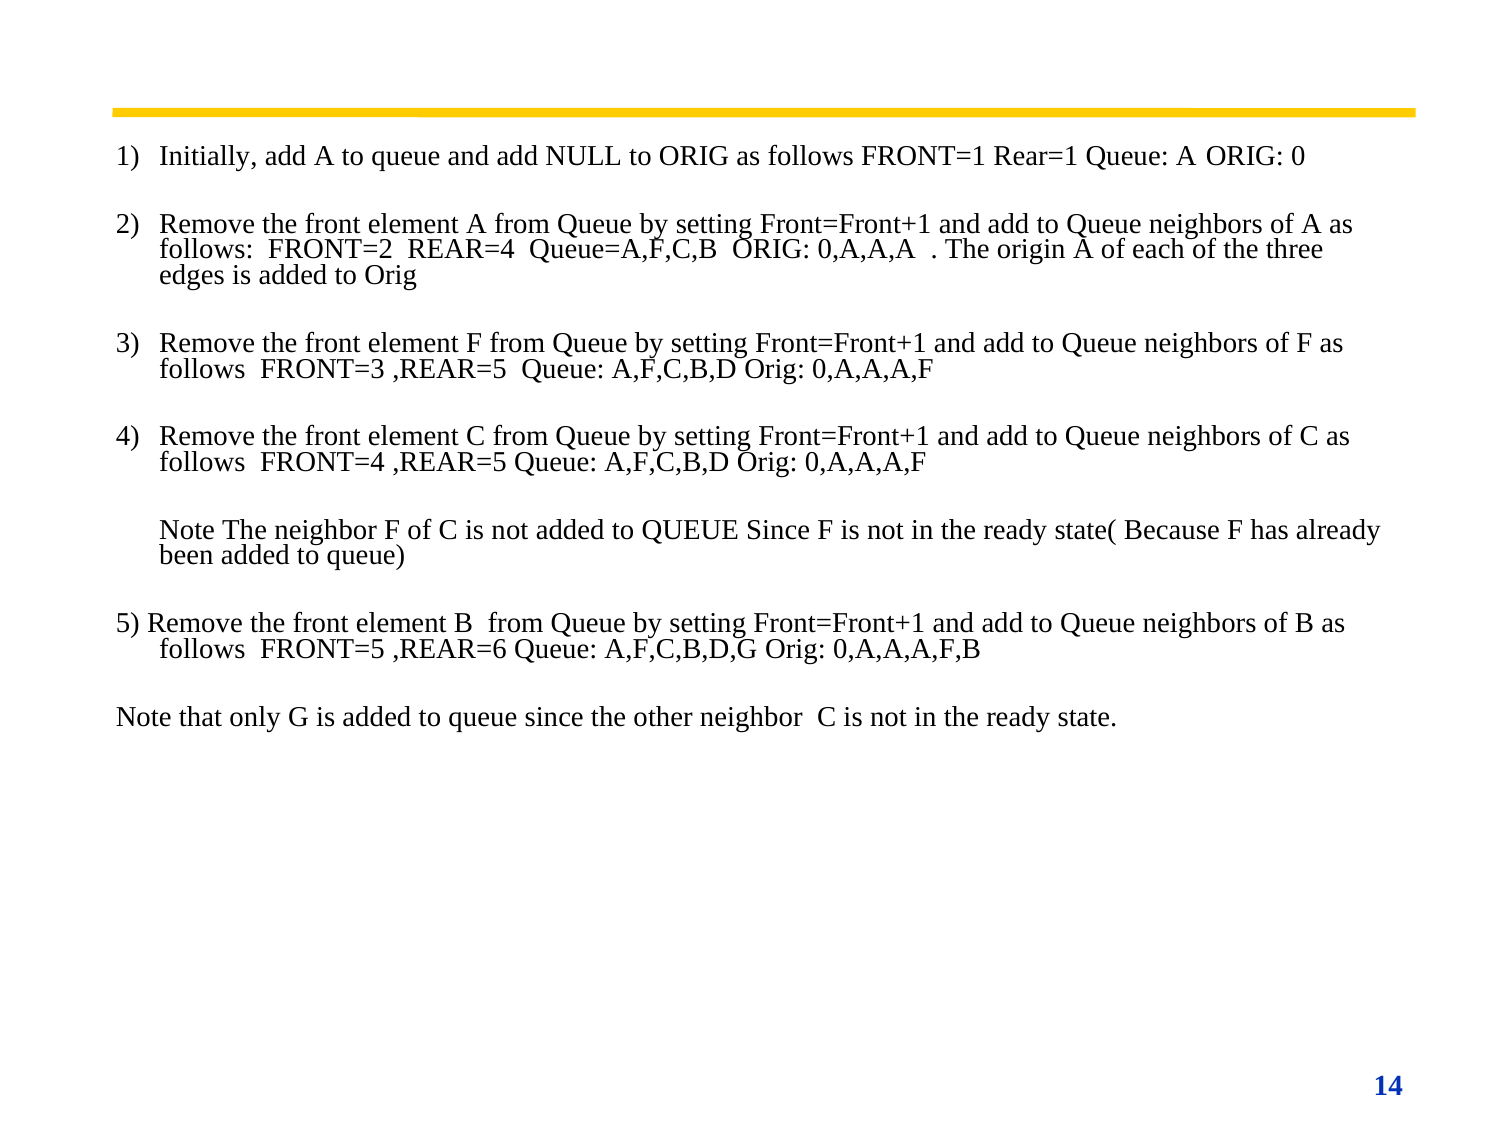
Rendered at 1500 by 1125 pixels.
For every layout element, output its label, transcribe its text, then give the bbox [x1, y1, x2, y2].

list Initially, add A to queue and add NULL to ORIG as follows FRONT=1 Rear=1 Queue: A ORIG: 0 Remove the front element A from Queue by setting Front=Front+1 and add to Queue neighbors of A as follows: FRONT=2 REAR=4 Queue=A,F,C,B ORIG: 0,A,A,A . The origin A of each of the three edges is added to Orig Remove the front element F from Queue by setting Front=Front+1 and add to Queue neighbors of F as follows FRONT=3 ,REAR=5 Queue: A,F,C,B,D Orig: 0,A,A,A,F Remove the front element C from Queue by setting Front=Front+1 and add to Queue neighbors of C as follows FRONT=4 ,REAR=5 Queue: A,F,C,B,D Orig: 0,A,A,A,F Note The neighbor F of C is not added to QUEUE Since F is not in the ready state( Because F has already been added to queue) 5) Remove the front element B from Queue by setting Front=Front+1 and add to Queue neighbors of B as follows FRONT=5 ,REAR=6 Queue: A,F,C,B,D,G Orig: 0,A,A,A,F,B Note that only G is added to queue since the other neighbor C is not in the ready state. [105, 140, 1393, 736]
